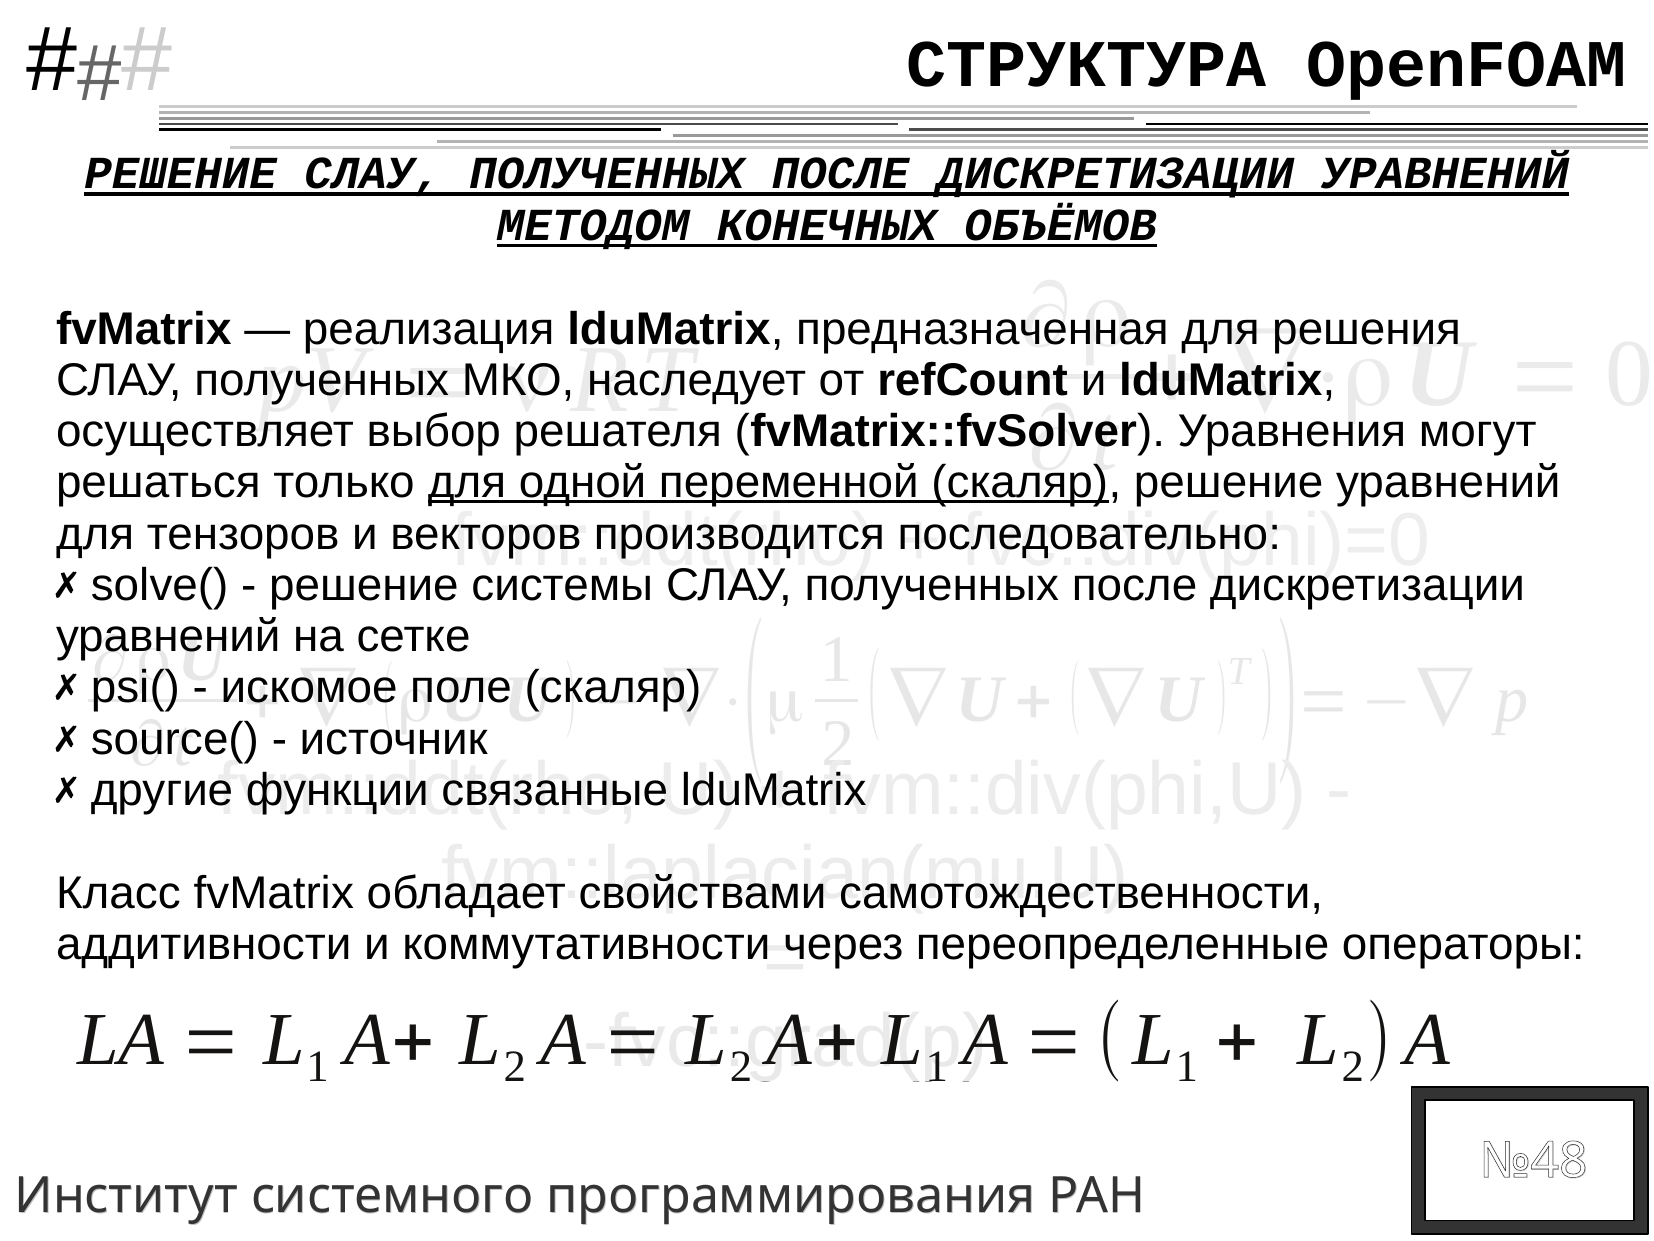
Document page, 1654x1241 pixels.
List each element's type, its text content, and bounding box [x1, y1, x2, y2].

title РЕШЕНИЕ СЛАУ, ПОЛУЧЕННЫХ ПОСЛЕ ДИСКРЕТИЗАЦИИ УРАВНЕНИЙ МЕТОДОМ КОНЕЧНЫХ ОБЪЁМОВ [0, 147, 1654, 257]
chart [65, 996, 1457, 1093]
text_box fvMatrix — реализация lduMatrix, предназначенная для решения СЛАУ, полученных МКО, наследует от refCount и lduMatrix, осуществляет выбор решателя (fvMatrix::fvSolver). Уравнения могут решаться только для одной переменной (скаляр), решение уравнений для тензоров и векторов производится последовательно: solve() - решение системы СЛАУ, полученных после дискретизации уравнений на сетке psi() - искомое поле (скаляр) source() - источник другие функции связанные lduMatrix Класс fvMatrix обладает свойствами самотождественности, аддитивности и коммутативности через переопределенные операторы: [41, 295, 1613, 1063]
